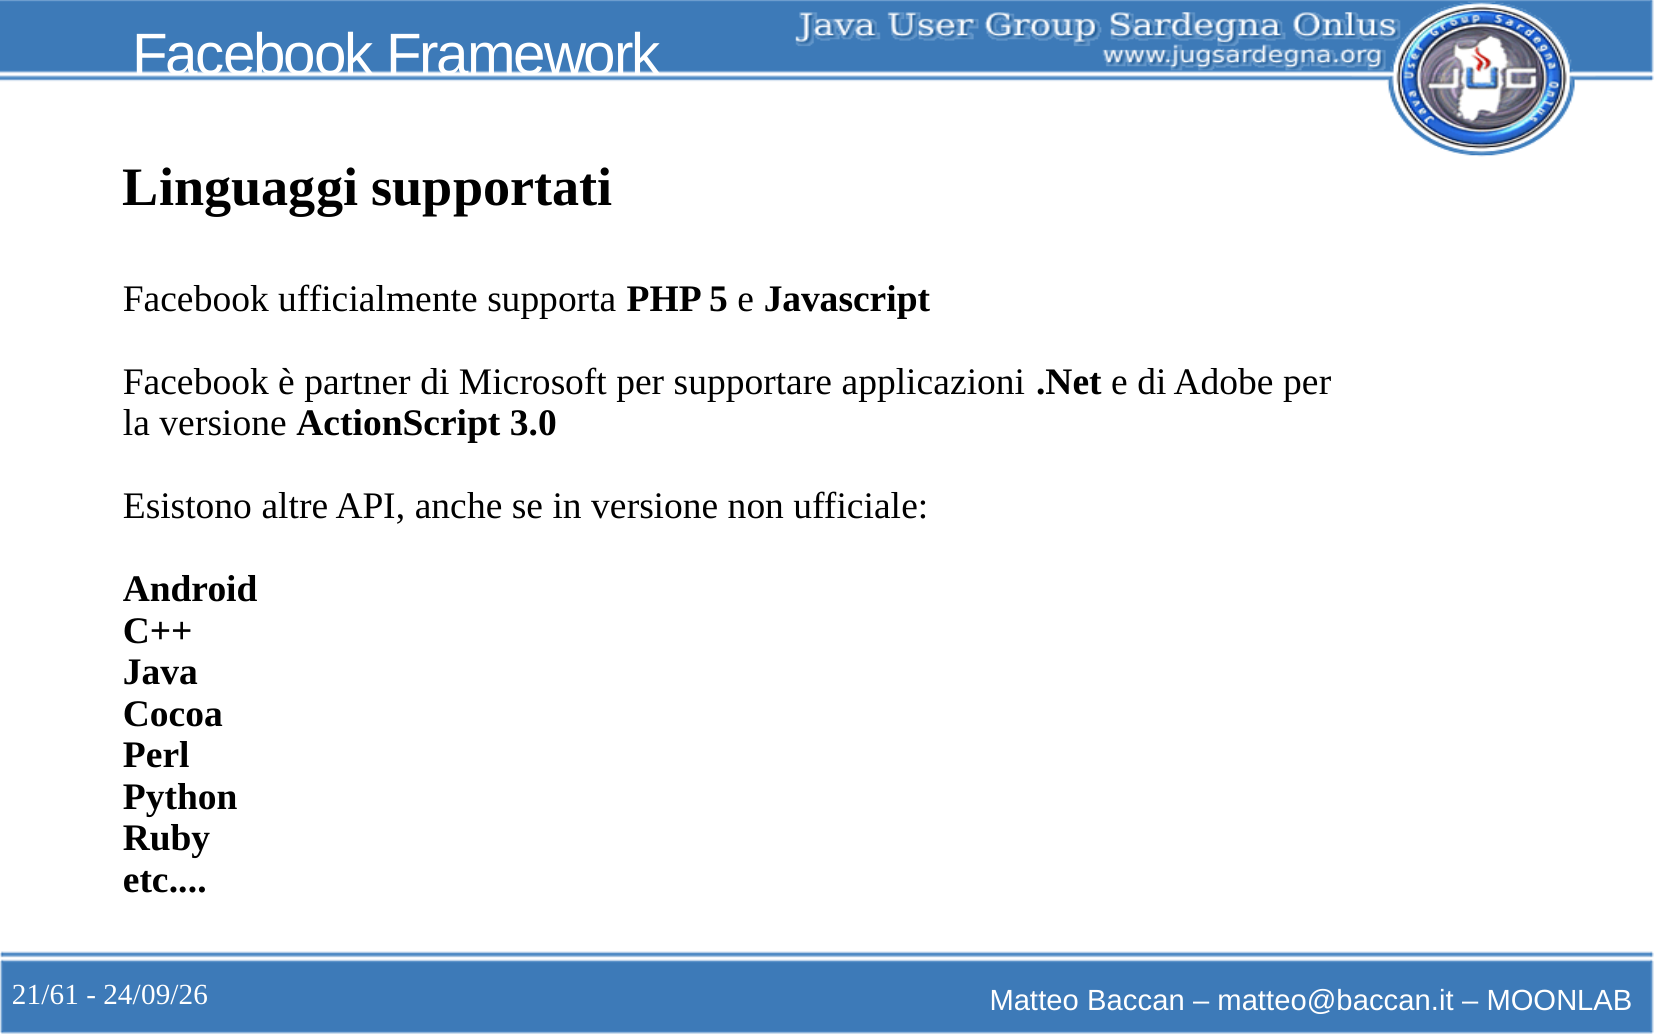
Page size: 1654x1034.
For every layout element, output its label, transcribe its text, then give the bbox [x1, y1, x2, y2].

picture [0, 0, 1654, 1034]
title Facebook Framework [132, 5, 1609, 103]
text_box Linguaggi supportati Facebook ufficialmente supporta PHP 5 e Javascript Facebook è partner di Microsoft per supportare applicazioni .Net e di Adobe per la versione ActionScript 3.0 Esistono altre API, anche se in versione non ufficiale: Android C++ Java Cocoa Perl Python Ruby etc.... [108, 150, 1367, 970]
